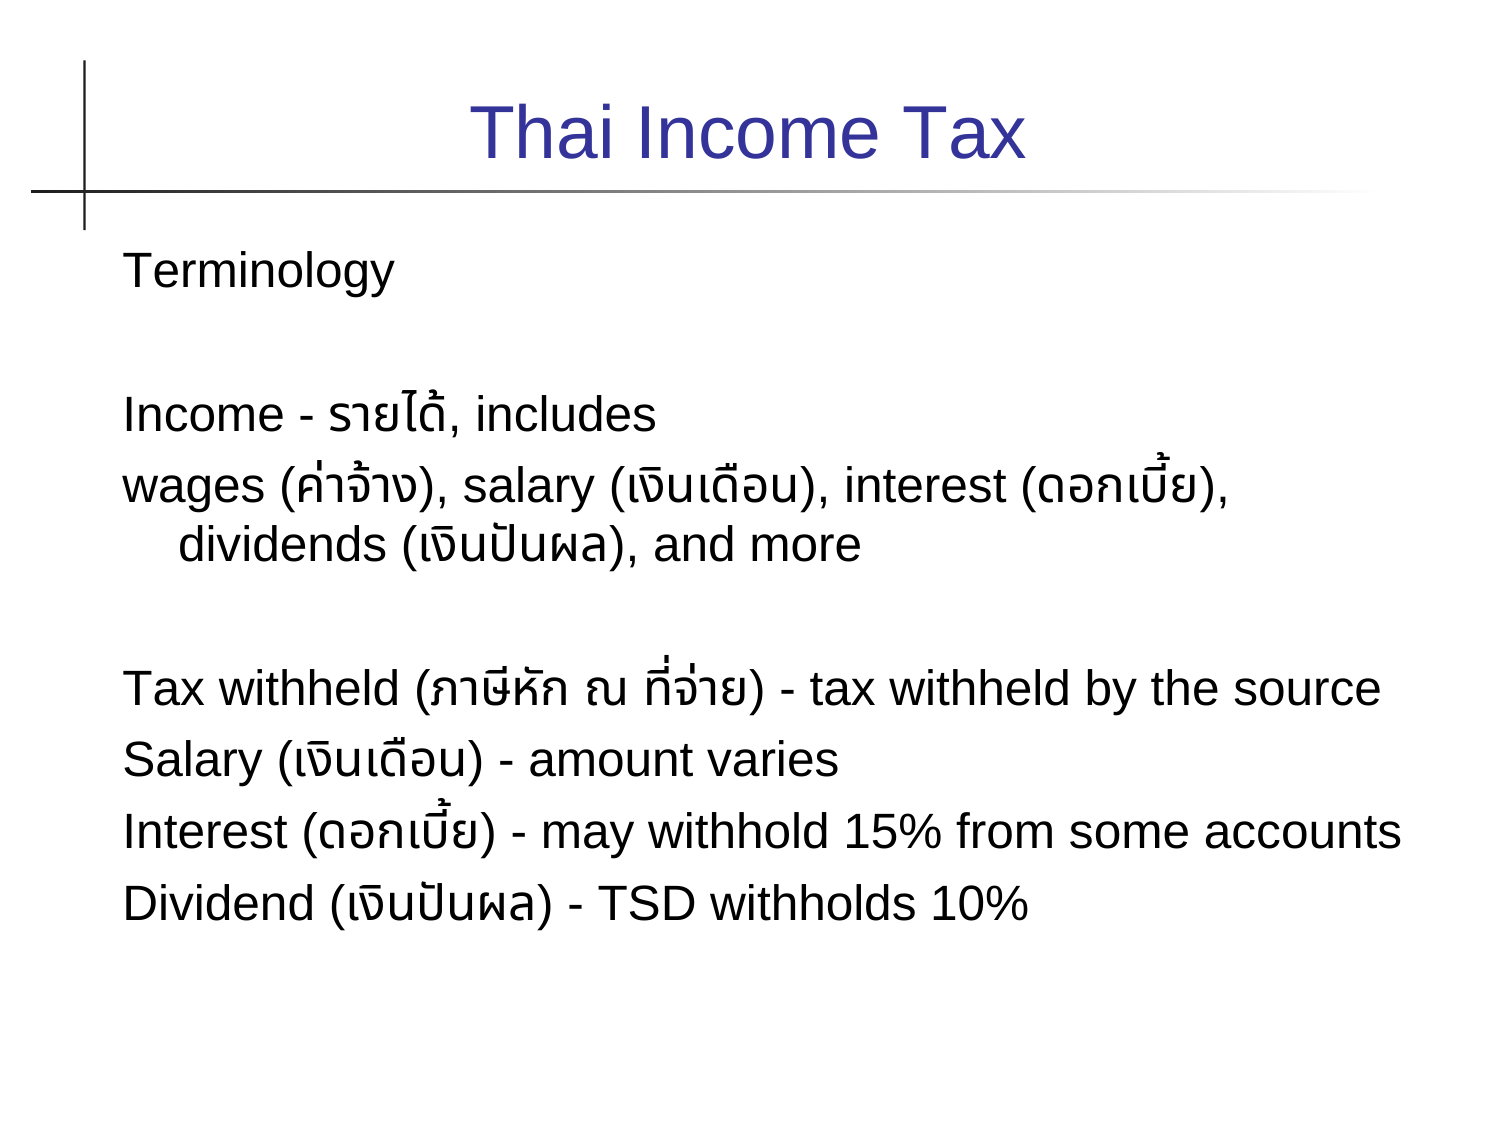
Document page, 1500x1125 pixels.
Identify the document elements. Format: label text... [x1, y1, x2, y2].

list Terminology Income - รายได้, includes wages (ค่าจ้าง), salary (เงินเดือน), interest (ดอกเบี้ย), dividends (เงินปันผล), and more Tax withheld (ภาษีหัก ณ ที่จ่าย) - tax withheld by the source Salary (เงินเดือน) - amount varies Interest (ดอกเบี้ย) - may withhold 15% from some accounts Dividend (เงินปันผล) - TSD withholds 10% [107, 230, 1426, 961]
title Thai Income Tax [100, 42, 1397, 182]
